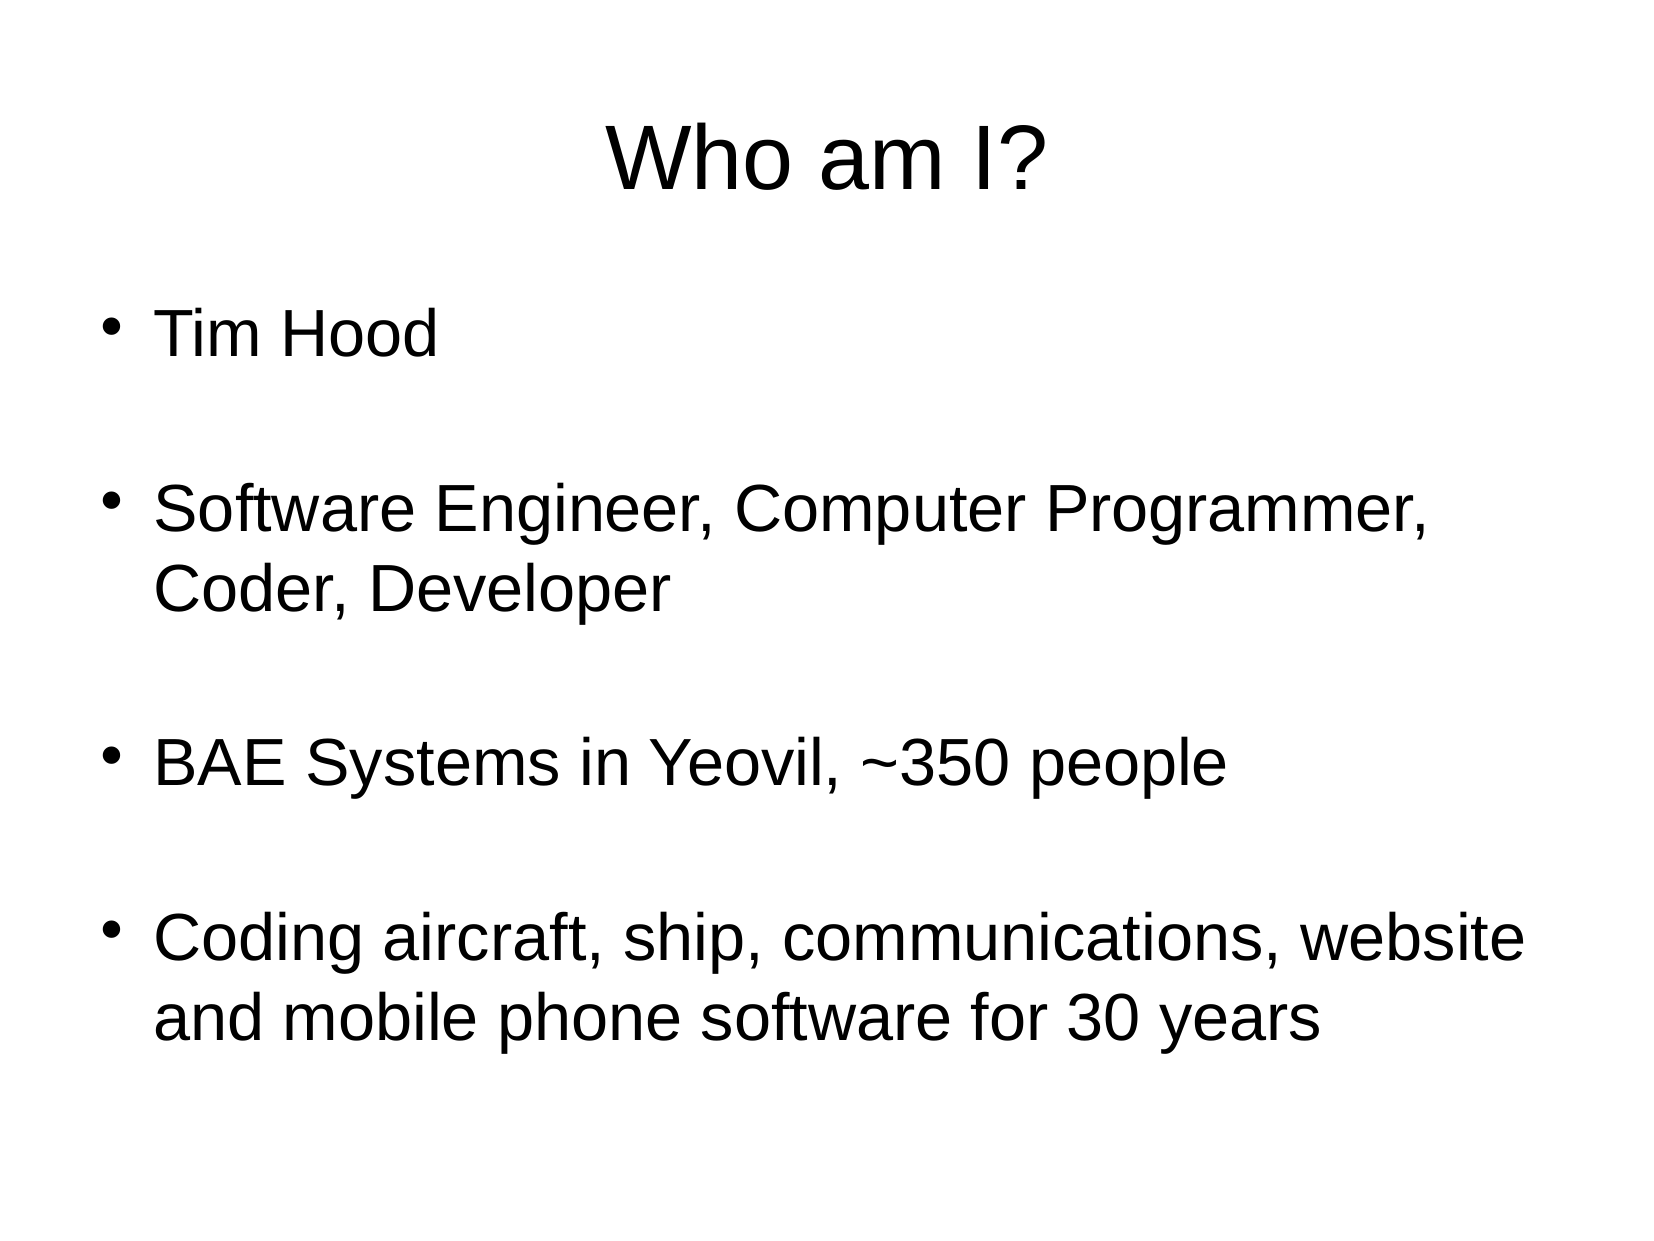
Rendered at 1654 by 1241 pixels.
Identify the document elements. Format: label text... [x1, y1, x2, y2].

text_box Tim Hood Software Engineer, Computer Programmer, Coder, Developer BAE Systems in Yeovil, ~350 people Coding aircraft, ship, communications, website and mobile phone software for 30 years [82, 290, 1571, 1010]
text_box Who am I? [82, 49, 1571, 257]
